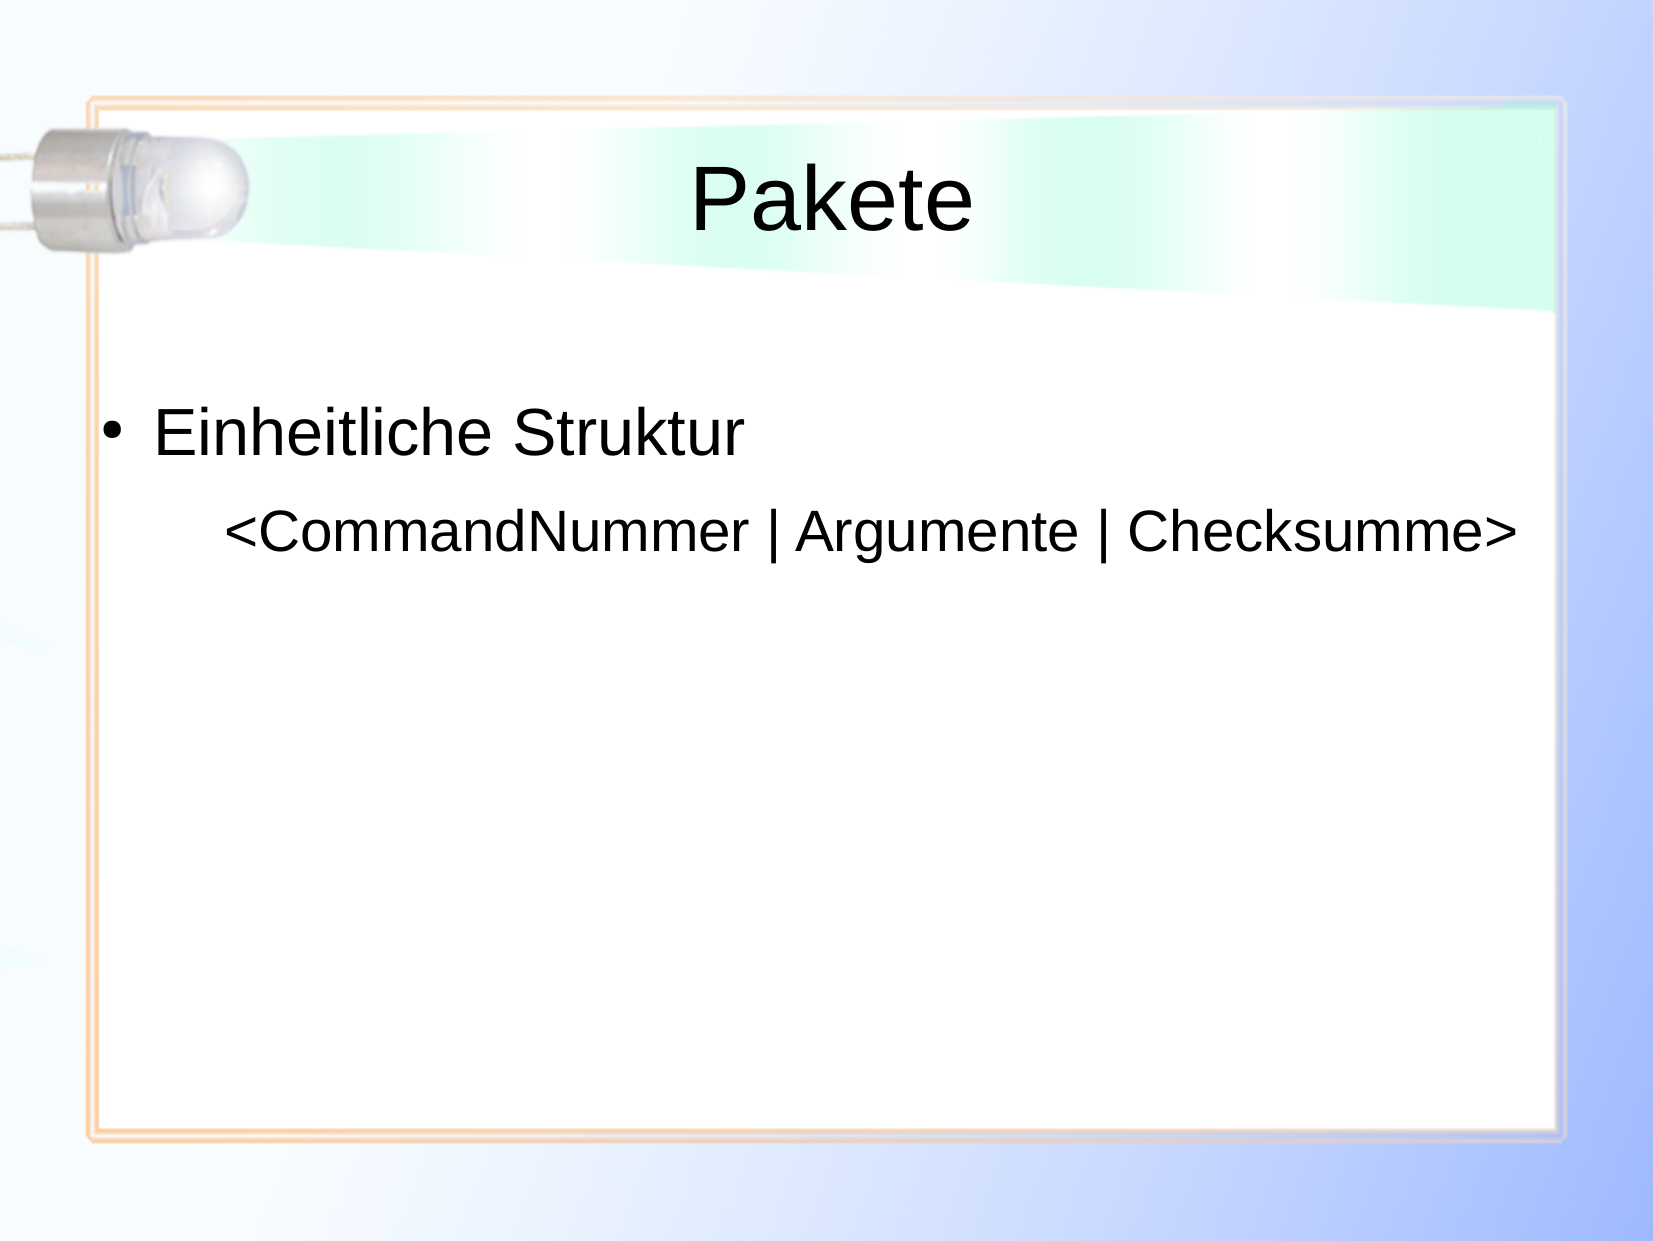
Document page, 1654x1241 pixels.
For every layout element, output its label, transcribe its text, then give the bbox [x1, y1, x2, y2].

list Einheitliche Struktur <CommandNummer | Argumente | Checksumme> [82, 290, 1571, 1094]
picture [0, 0, 1654, 1241]
title Pakete [88, 102, 1577, 296]
